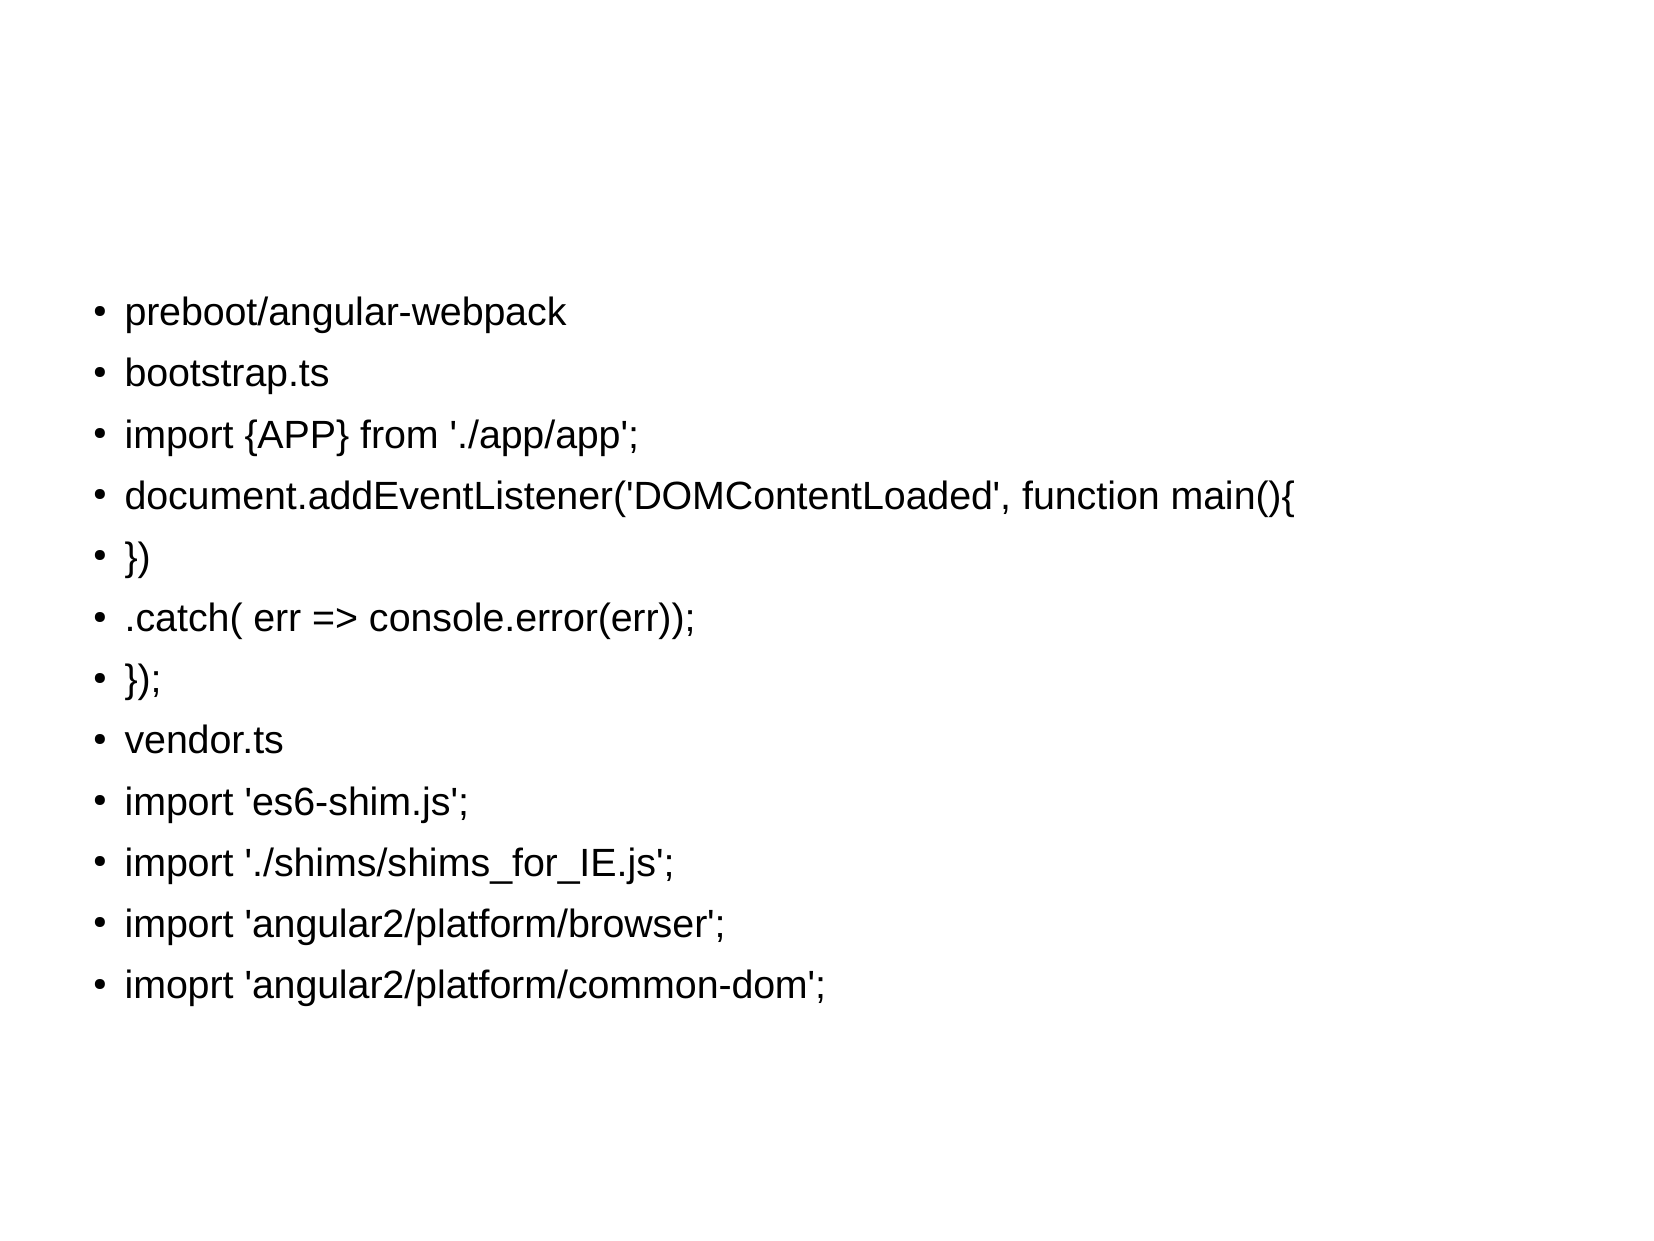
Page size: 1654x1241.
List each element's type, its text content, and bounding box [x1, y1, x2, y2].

list preboot/angular-webpack bootstrap.ts import {APP} from './app/app'; document.addEventListener('DOMContentLoaded', function main(){ }) .catch( err => console.error(err)); }); vendor.ts import 'es6-shim.js'; import './shims/shims_for_IE.js'; import 'angular2/platform/browser'; imoprt 'angular2/platform/common-dom'; [82, 290, 1571, 1010]
